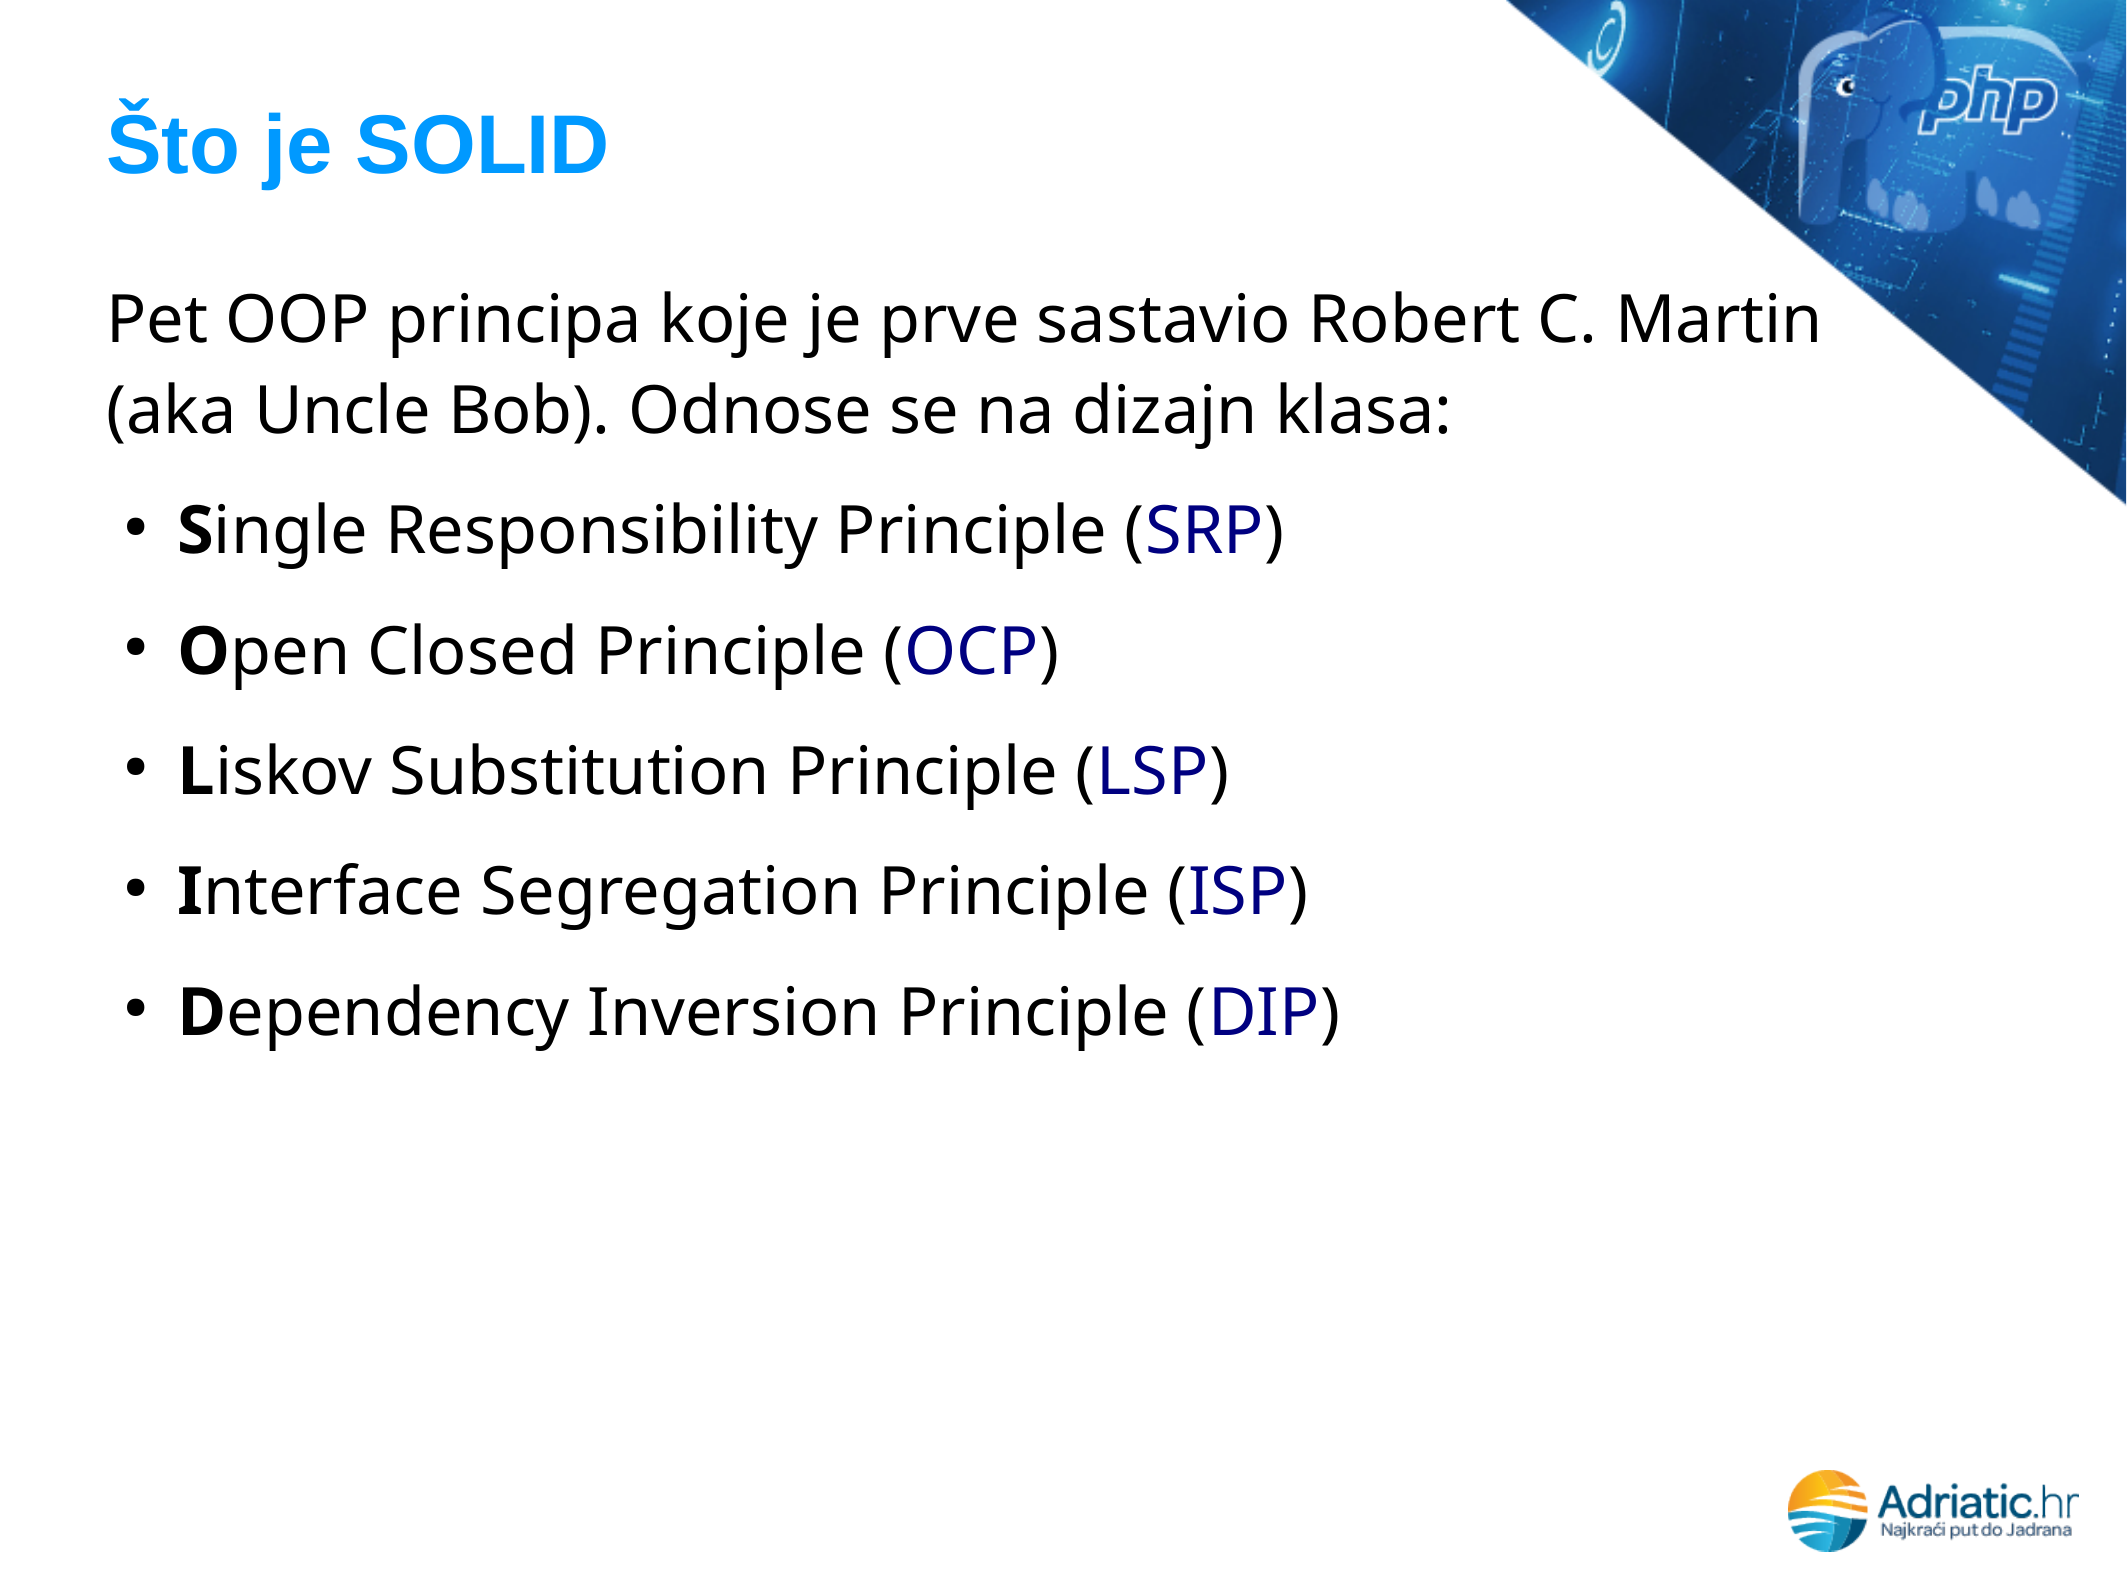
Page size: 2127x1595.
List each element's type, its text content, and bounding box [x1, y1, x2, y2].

picture [1505, 0, 2127, 625]
picture [1788, 1470, 2079, 1552]
title Što je SOLID [106, 70, 1630, 219]
list Pet OOP principa koje je prve sastavio Robert C. Martin (aka Uncle Bob). Odnose se na dizajn klasa: Single Responsibility Principle (SRP) Open Closed Principle (OCP) Liskov Substitution Principle (LSP) Interface Segregation Principle (ISP) Dependency Inversion Principle (DIP) [106, 271, 1973, 1453]
